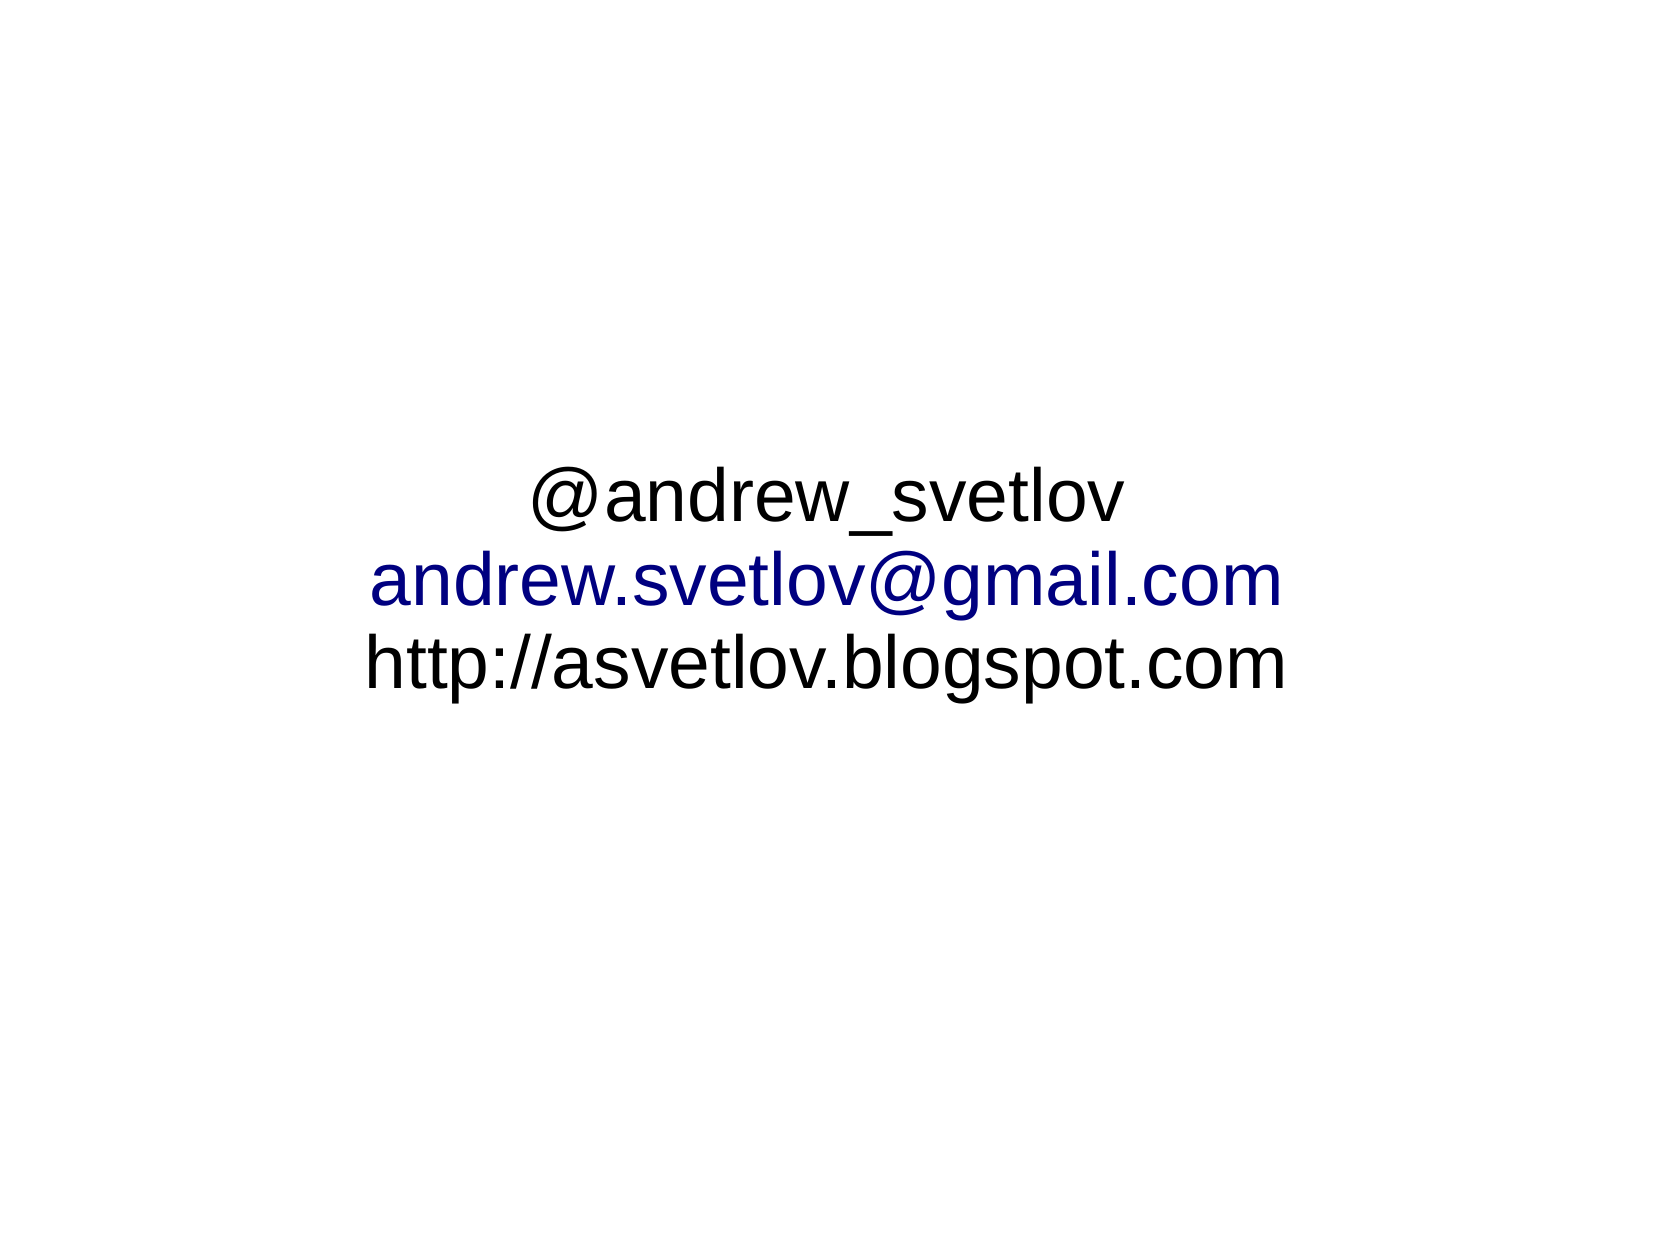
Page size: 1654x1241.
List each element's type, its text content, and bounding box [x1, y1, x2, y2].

subtitle @andrew_svetlov andrew.svetlov@gmail.com http://asvetlov.blogspot.com [82, 49, 1571, 1109]
